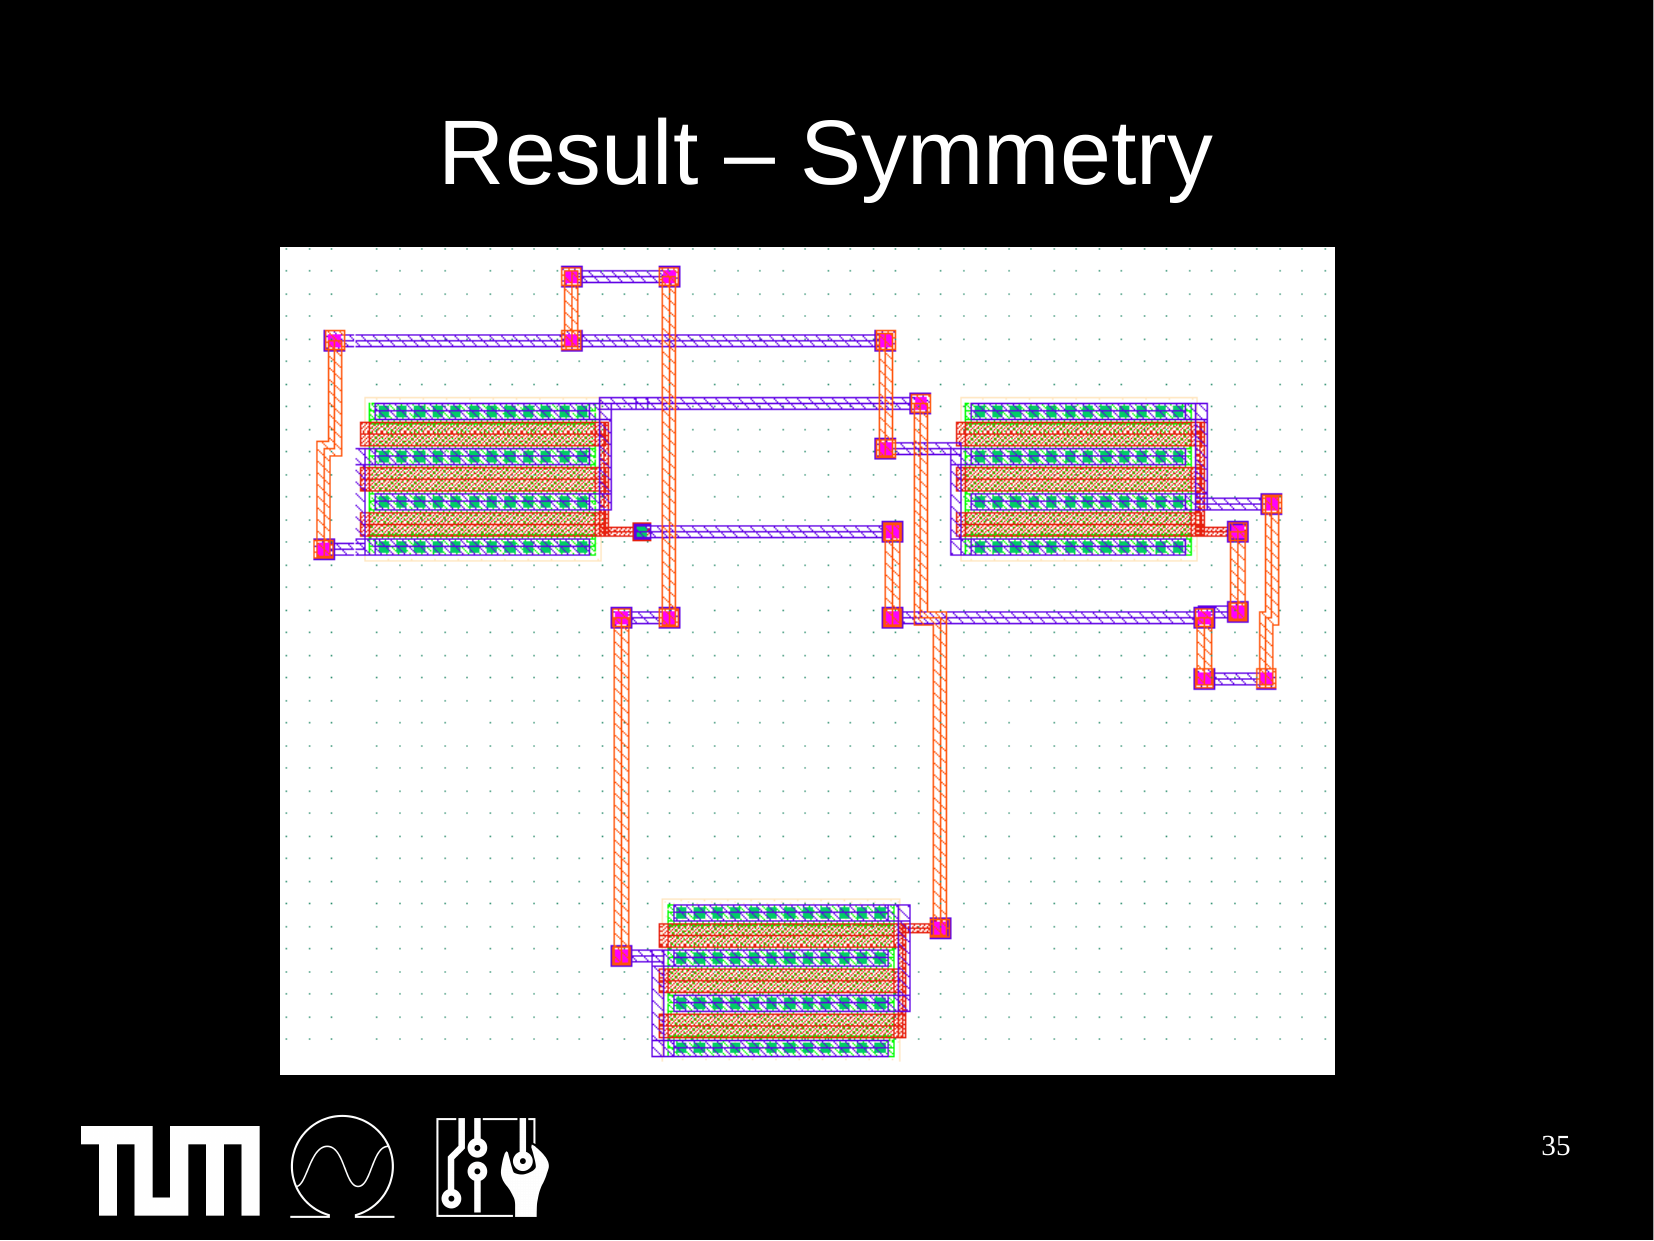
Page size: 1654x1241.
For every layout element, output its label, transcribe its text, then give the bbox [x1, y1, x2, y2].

picture [425, 1108, 554, 1227]
title Result – Symmetry [82, 49, 1571, 257]
picture [63, 1108, 272, 1227]
picture [280, 247, 1335, 1075]
picture [283, 1108, 402, 1227]
